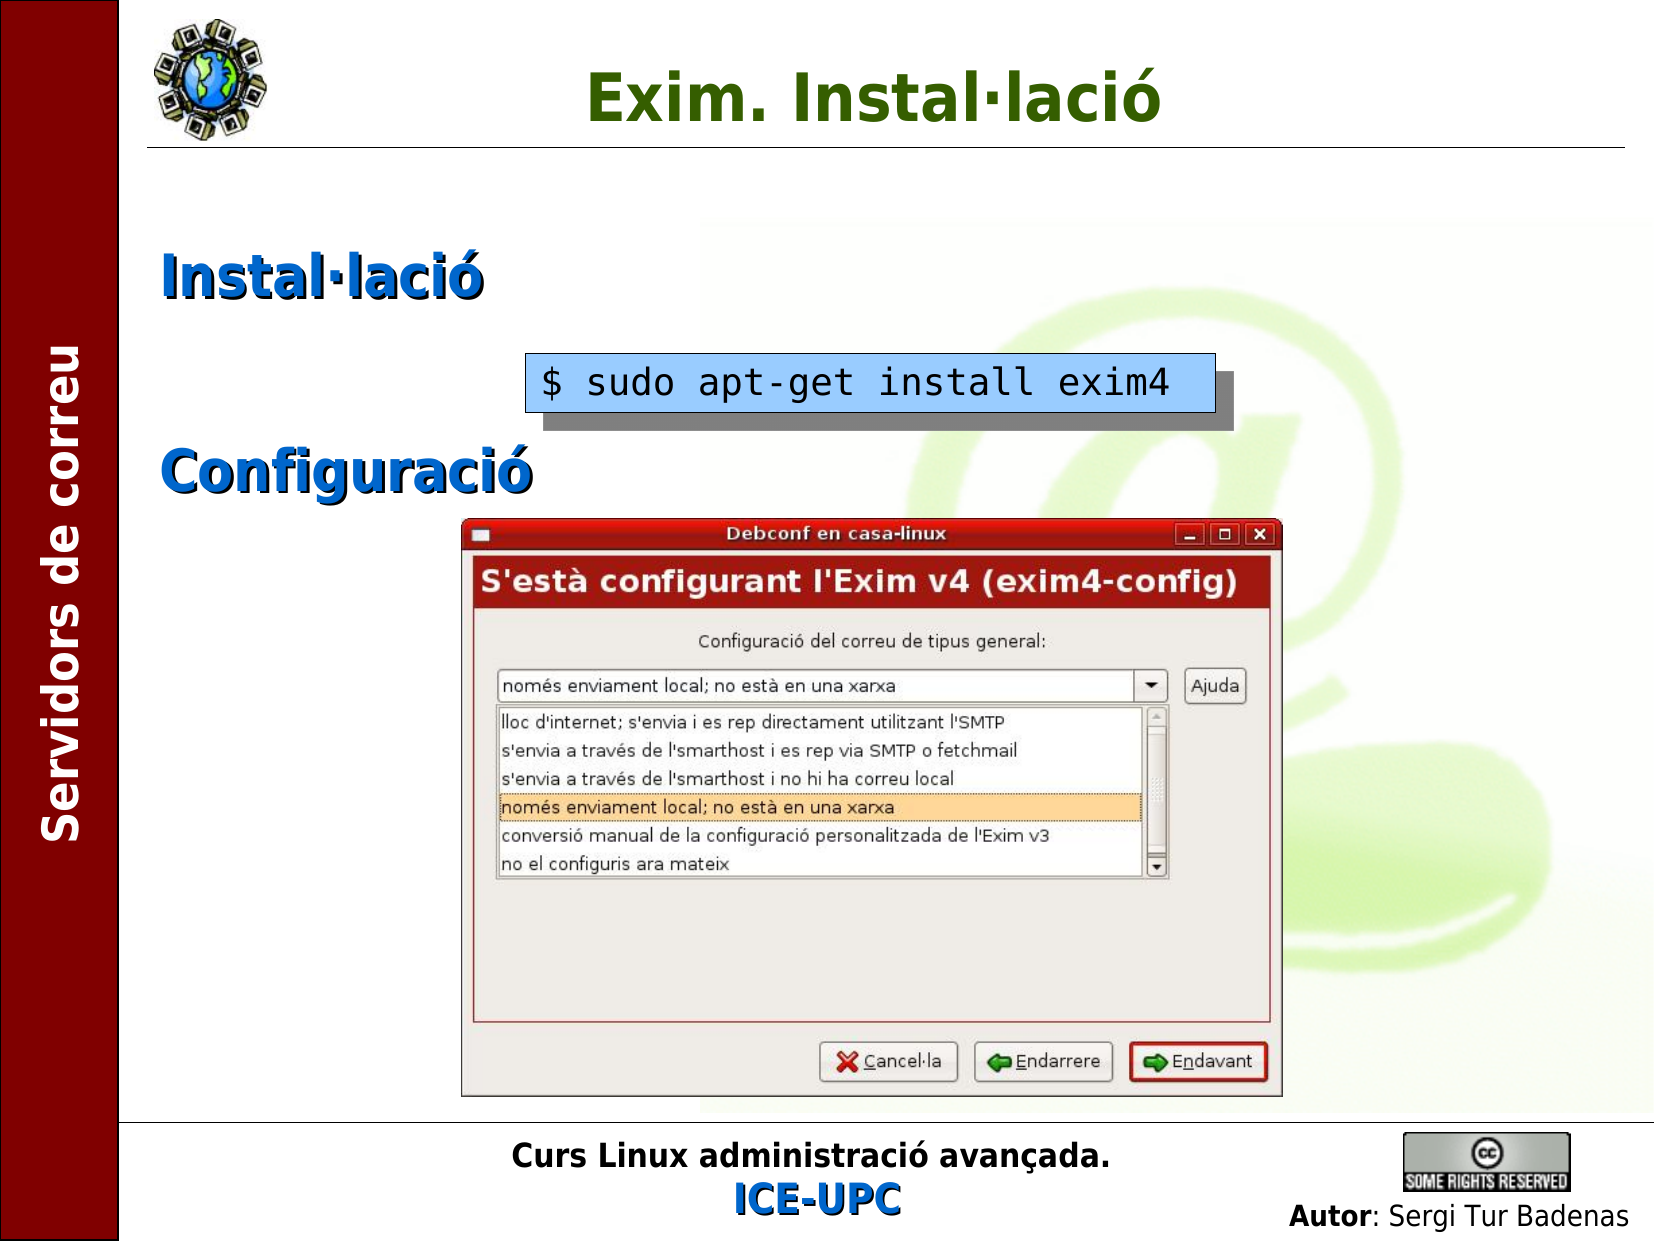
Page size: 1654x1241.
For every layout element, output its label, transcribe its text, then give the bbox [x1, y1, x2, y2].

title Exim. Instal·lació [129, 56, 1619, 141]
list Instal·lació Configuració [141, 242, 1630, 1078]
text_box $ sudo apt-get install exim4 [525, 353, 1216, 413]
picture [154, 19, 268, 56]
picture [1403, 1132, 1571, 1192]
picture [461, 217, 1654, 1113]
